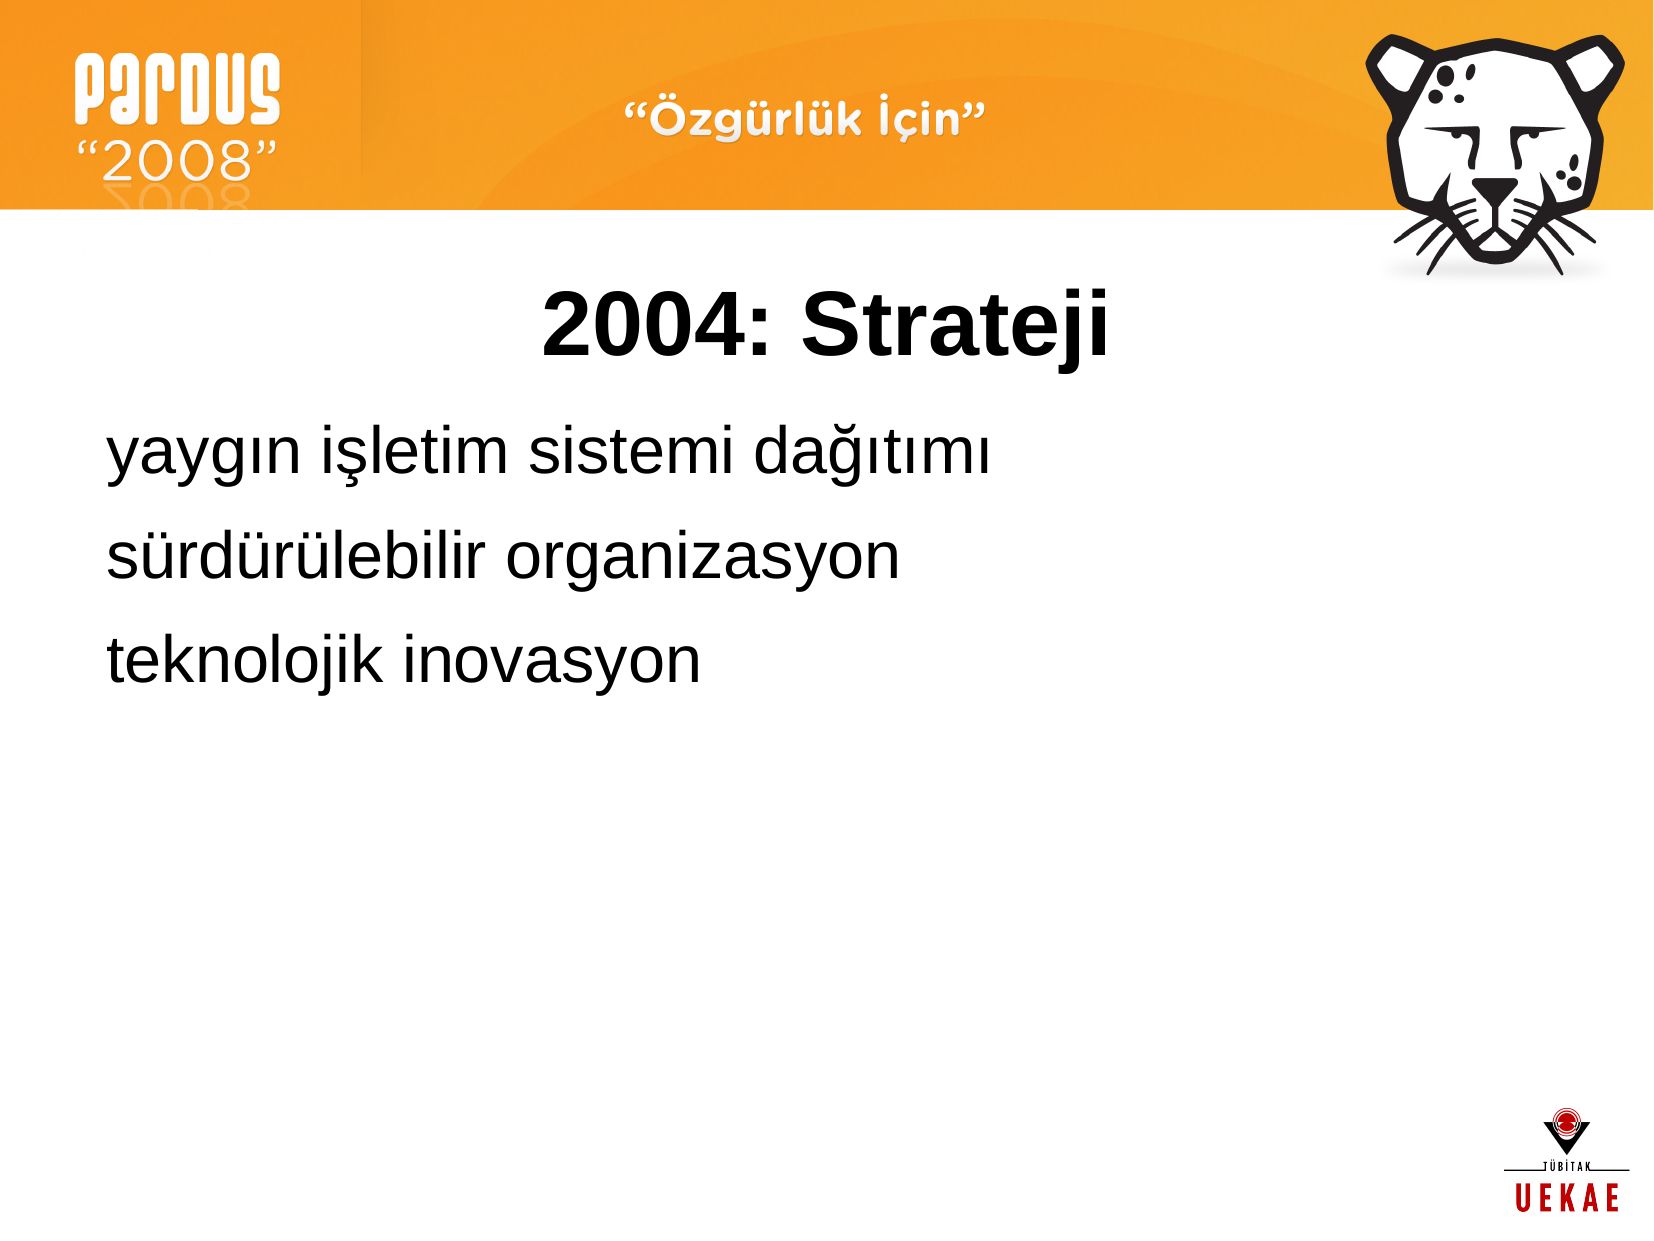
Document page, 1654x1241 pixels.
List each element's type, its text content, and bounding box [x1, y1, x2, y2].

list yaygın işletim sistemi dağıtımı sürdürülebilir organizasyon teknolojik inovasyon [88, 413, 1571, 1050]
title 2004: Strateji [82, 220, 1571, 428]
picture [0, 0, 1654, 293]
picture [1500, 1104, 1634, 1215]
